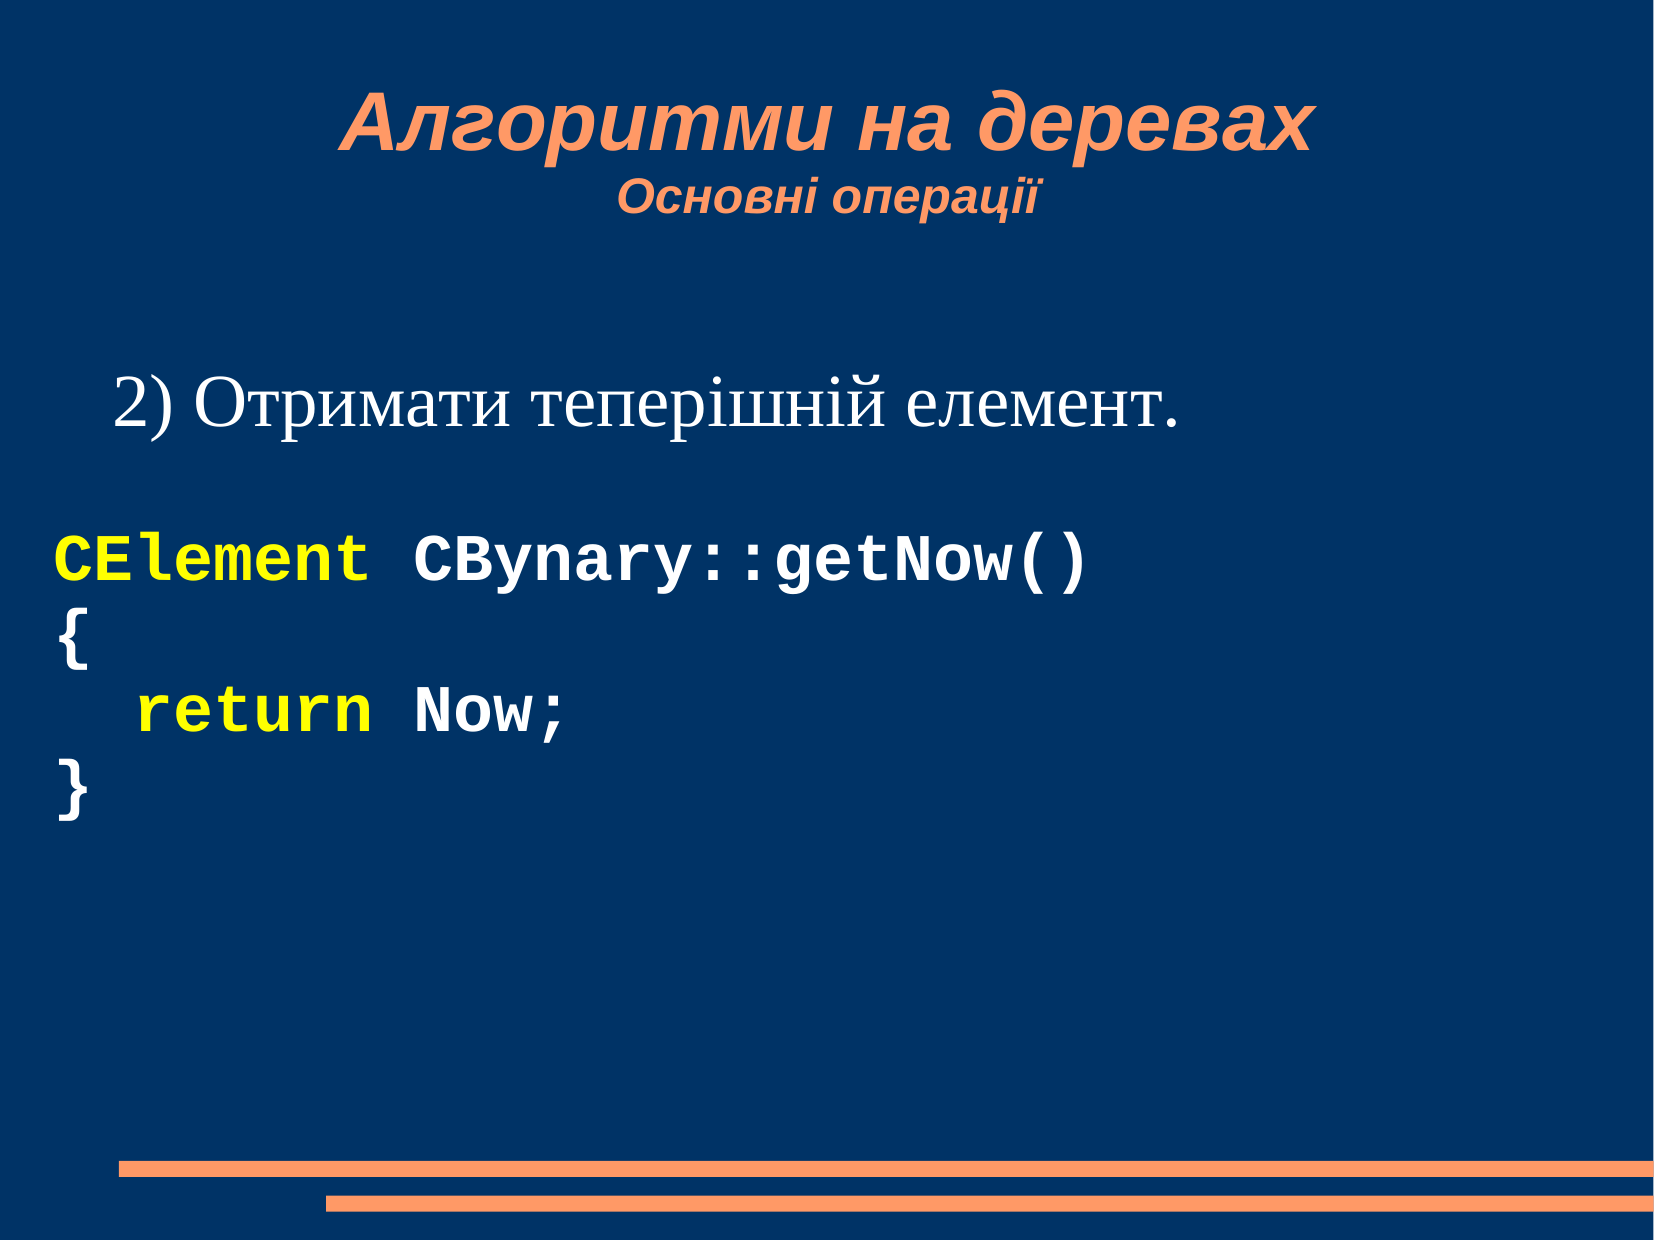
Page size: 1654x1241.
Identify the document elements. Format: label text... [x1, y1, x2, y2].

subtitle 2) Отримати теперішній елемент. CElement CBynary::getNow() { return Now; } [53, 324, 1613, 863]
title Алгоритми на деревах Основні операції [121, 46, 1534, 254]
